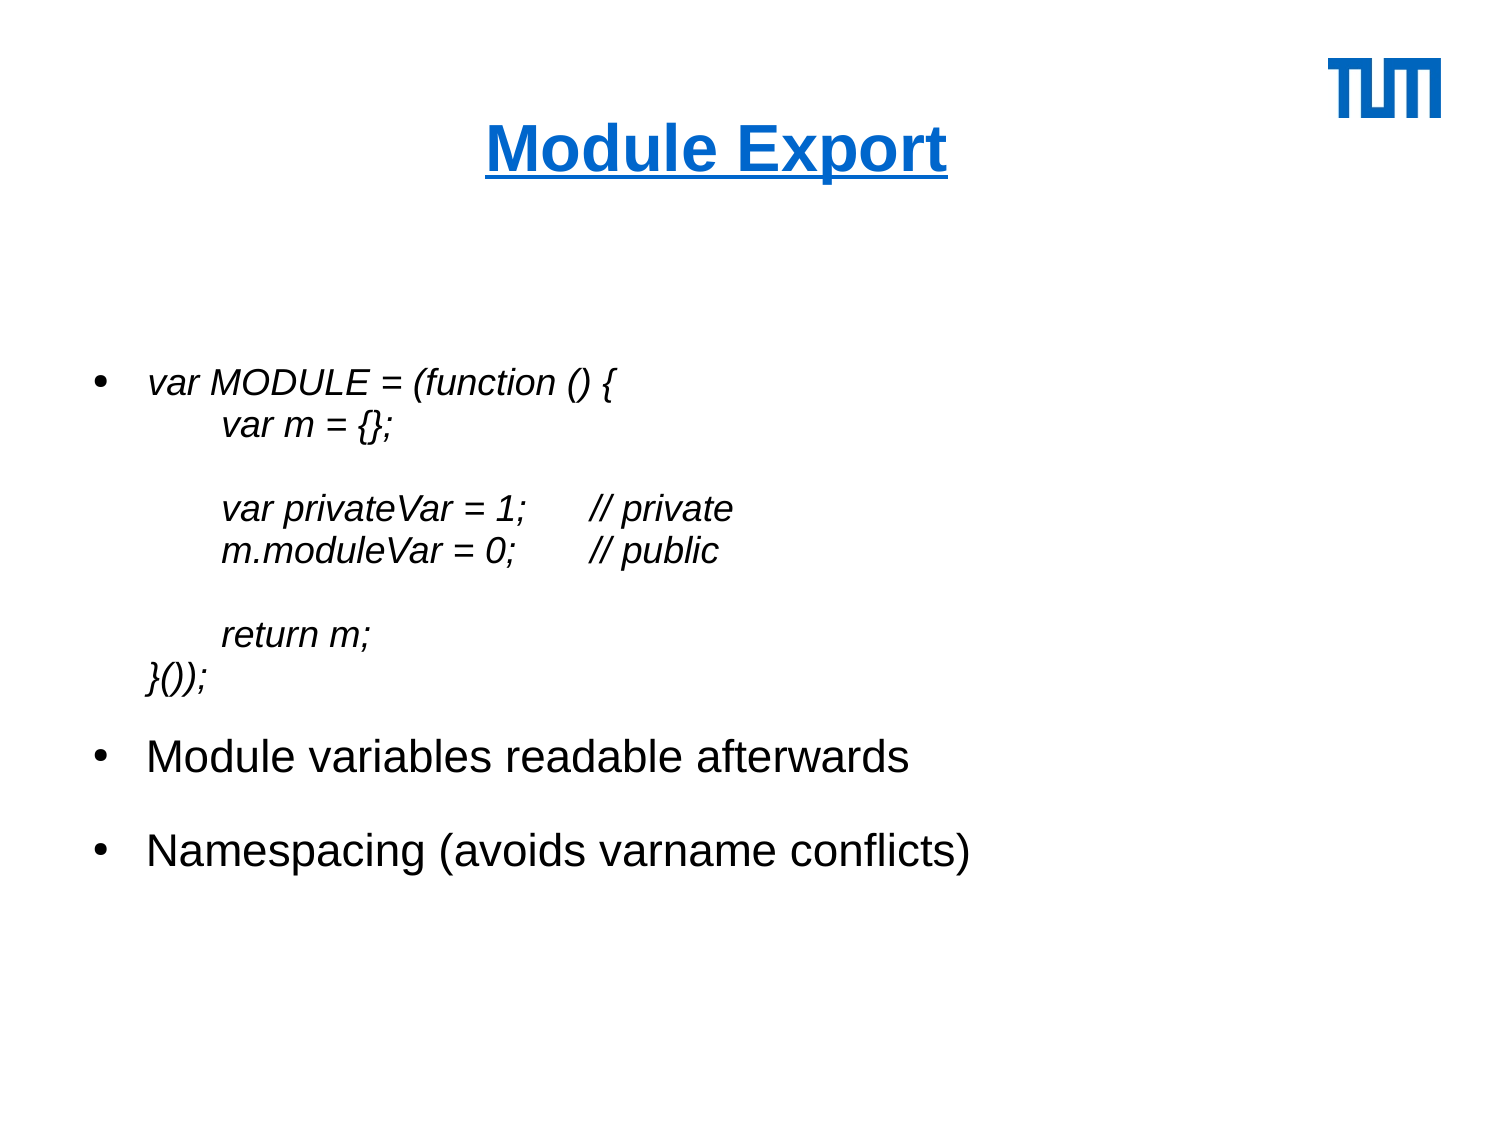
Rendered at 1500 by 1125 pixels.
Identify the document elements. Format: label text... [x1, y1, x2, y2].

list Module variables readable afterwards Namespacing (avoids varname conflicts) [75, 263, 1425, 1006]
text_box var MODULE = (function () { var m = {}; var privateVar = 1; // private m.moduleVar = 0; // public return m; }()); [132, 354, 1255, 704]
picture [1359, 58, 1441, 118]
title Module Export [75, 44, 1359, 233]
